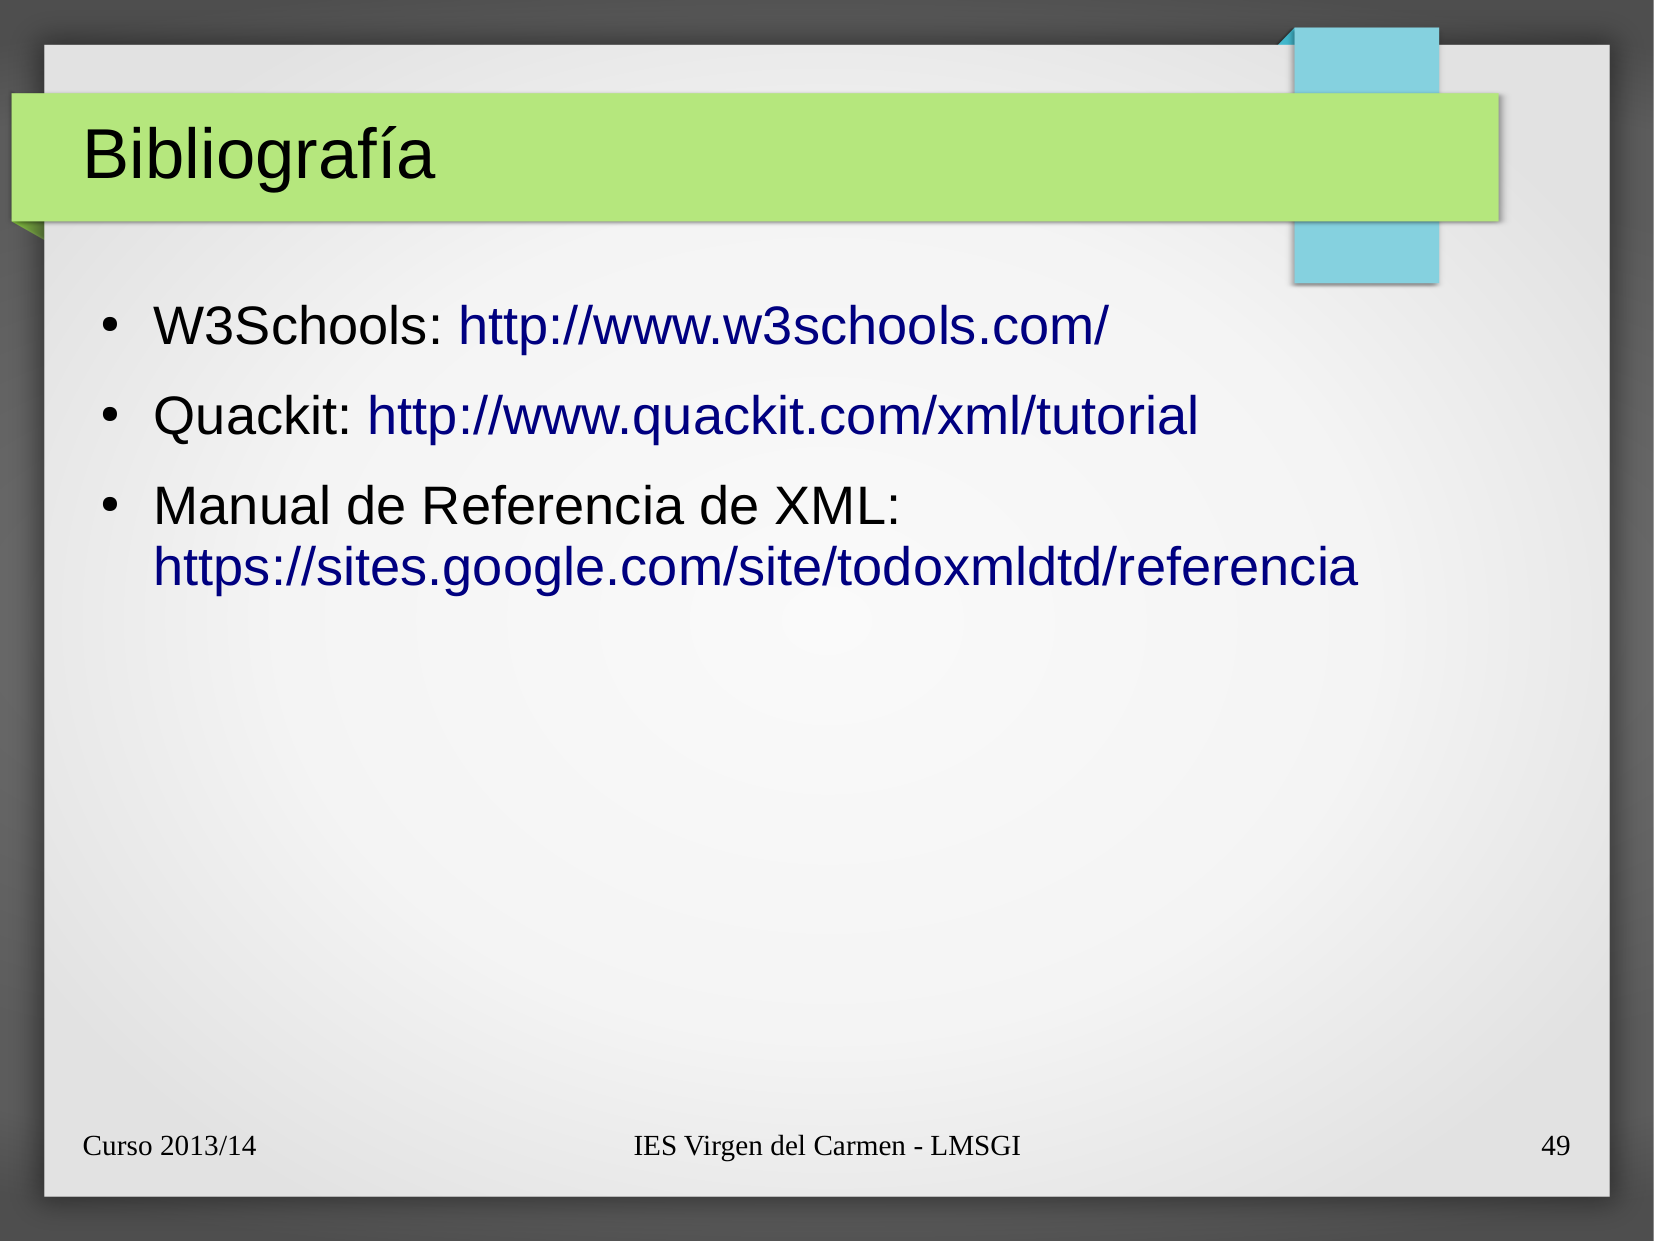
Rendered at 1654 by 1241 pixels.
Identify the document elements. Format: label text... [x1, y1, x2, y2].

list W3Schools: http://www.w3schools.com/ Quackit: http://www.quackit.com/xml/tutorial Manual de Referencia de XML: https://sites.google.com/site/todoxmldtd/referencia [82, 295, 1571, 1015]
title Bibliografía [82, 94, 1264, 213]
picture [0, 0, 1654, 1241]
